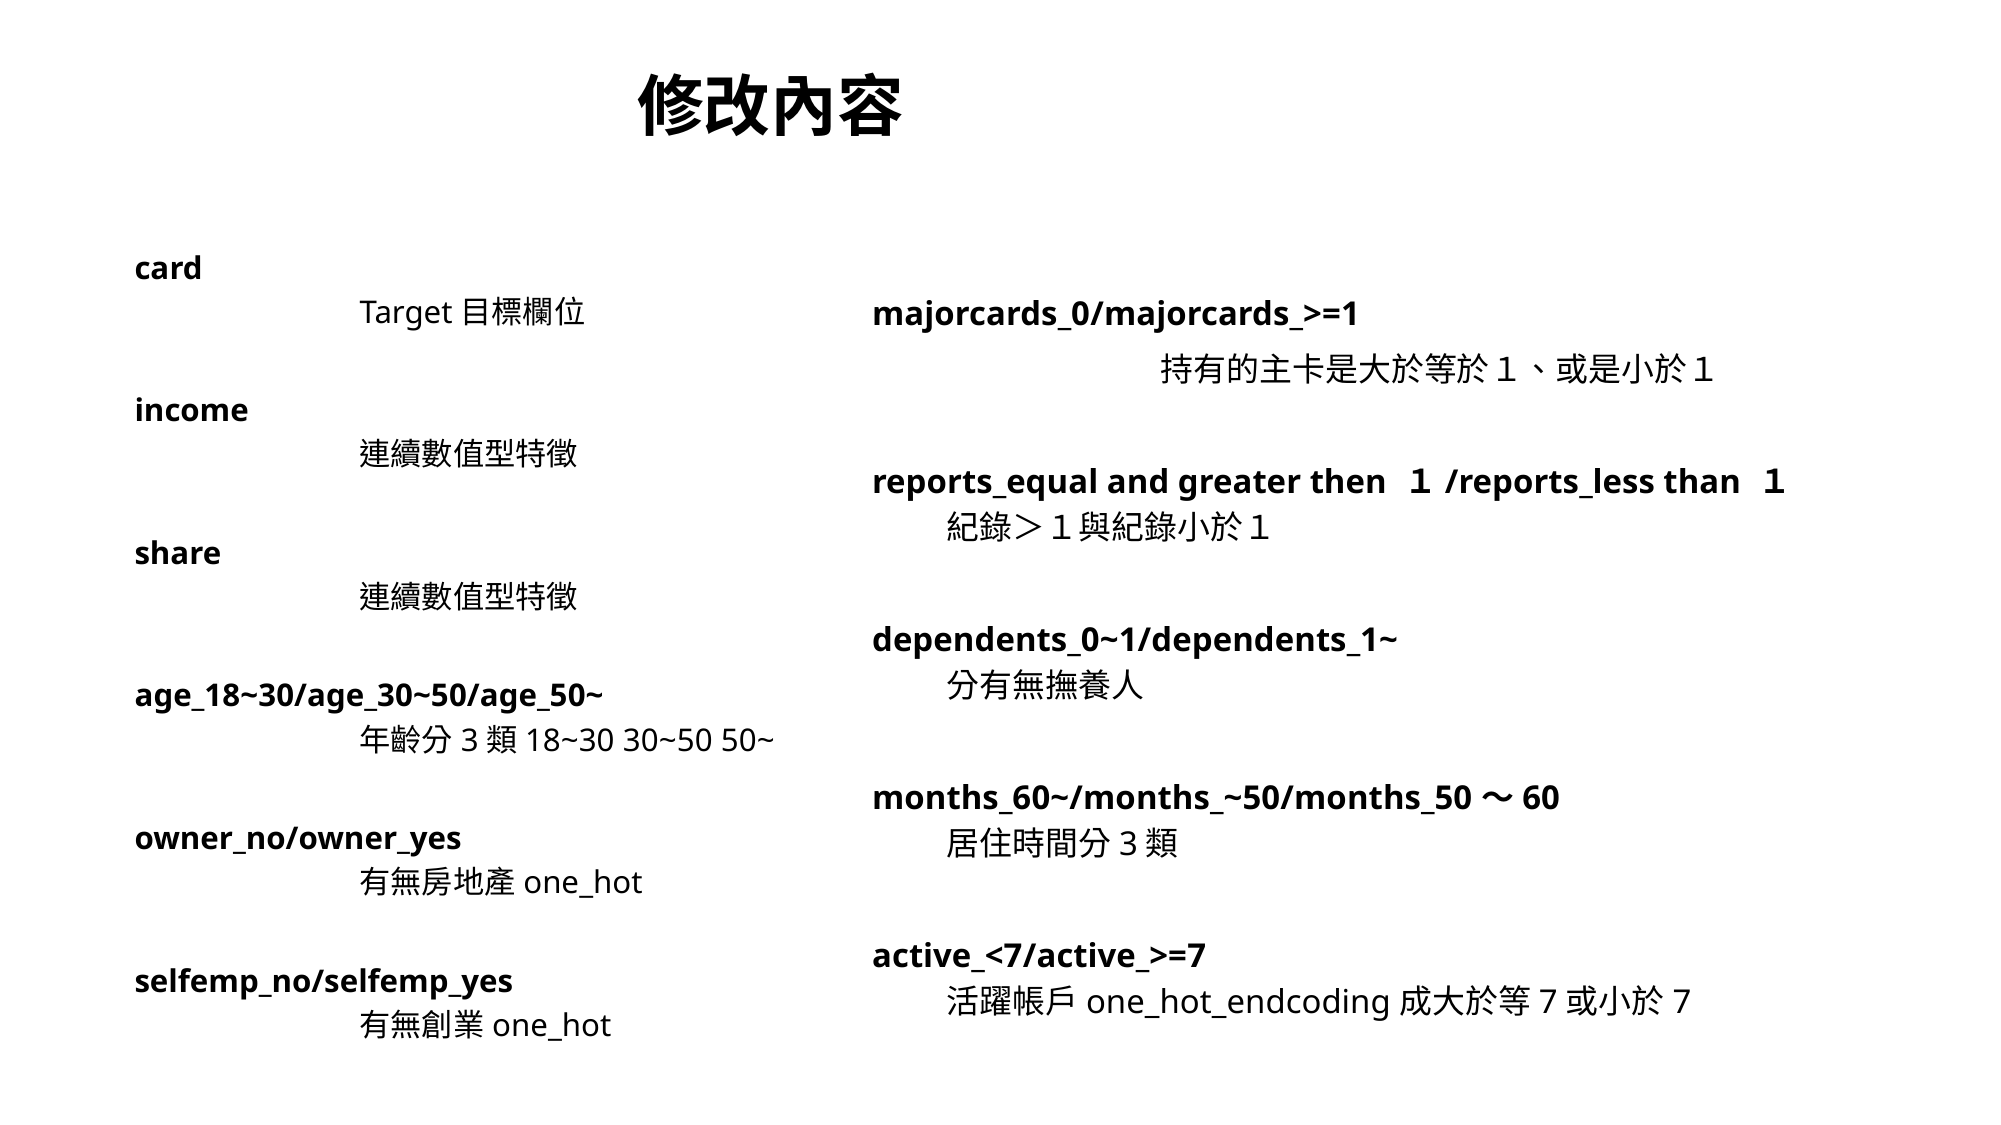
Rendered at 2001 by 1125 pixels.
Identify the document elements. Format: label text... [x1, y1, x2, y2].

title 修改內容 [300, 0, 1241, 218]
text_box majorcards_0/majorcards_>=1 持有的主卡是大於等於１、或是小於１ reports_equal and greater then １/reports_less than １ 紀錄＞１與紀錄小於１ dependents_0~1/dependents_1~ 分有無撫養人 months_60~/months_~50/months_50～60 居住時間分3類 active_<7/active_>=7 活躍帳戶one_hot_endcoding成大於等7或小於7 [857, 289, 1916, 1034]
list card Target目標欄位 income 連續數值型特徵 share 連續數值型特徵 age_18~30/age_30~50/age_50~ 年齡分3類18~30 30~50 50~ owner_no/owner_yes 有無房地產one_hot selfemp_no/selfemp_yes 有無創業one_hot [119, 244, 874, 1099]
